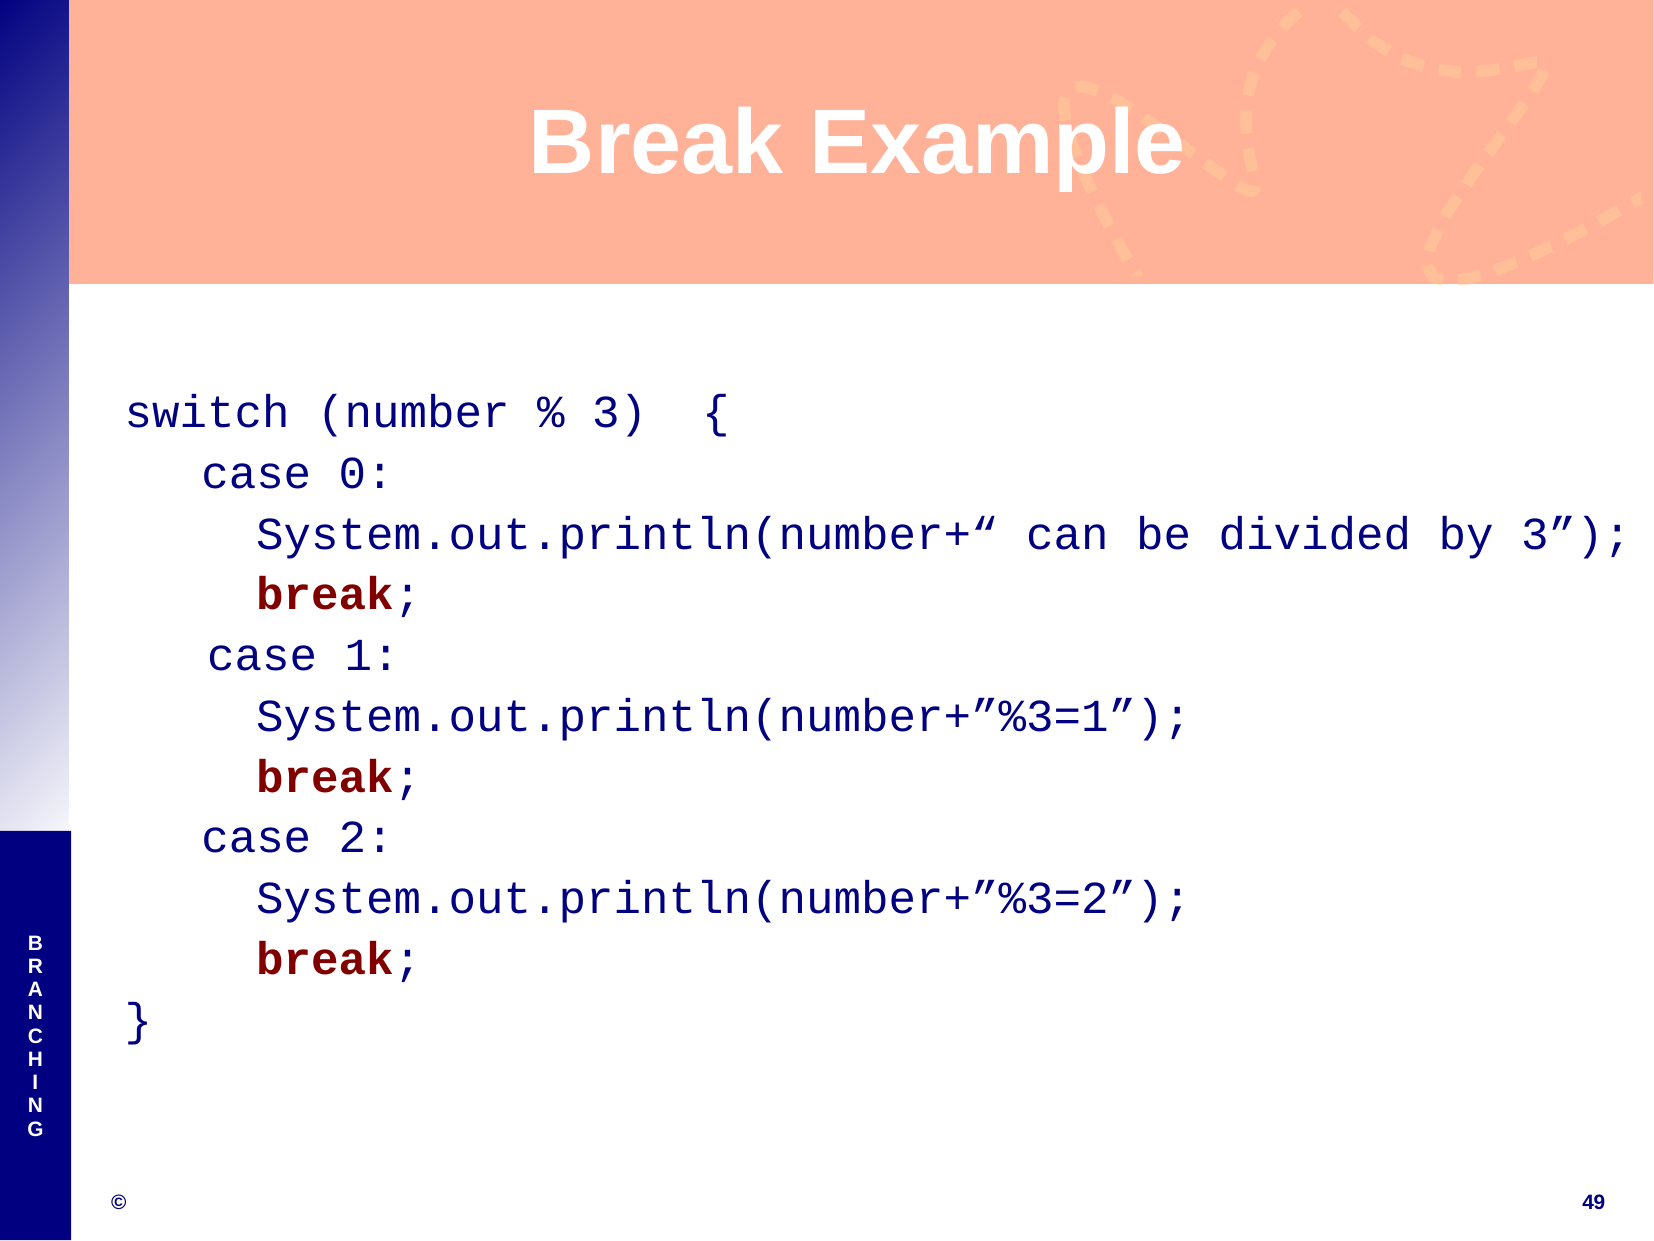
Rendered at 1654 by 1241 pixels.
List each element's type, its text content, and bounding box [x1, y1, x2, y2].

text_box B R A N C H I N G [0, 830, 71, 1241]
title Break Example [99, 37, 1617, 246]
list switch (number % 3) { case 0: System.out.println(number+“ can be divided by 3”); break; case 1: System.out.println(number+”%3=1”); break; case 2: System.out.println(number+”%3=2”); break; } [106, 390, 1641, 1049]
